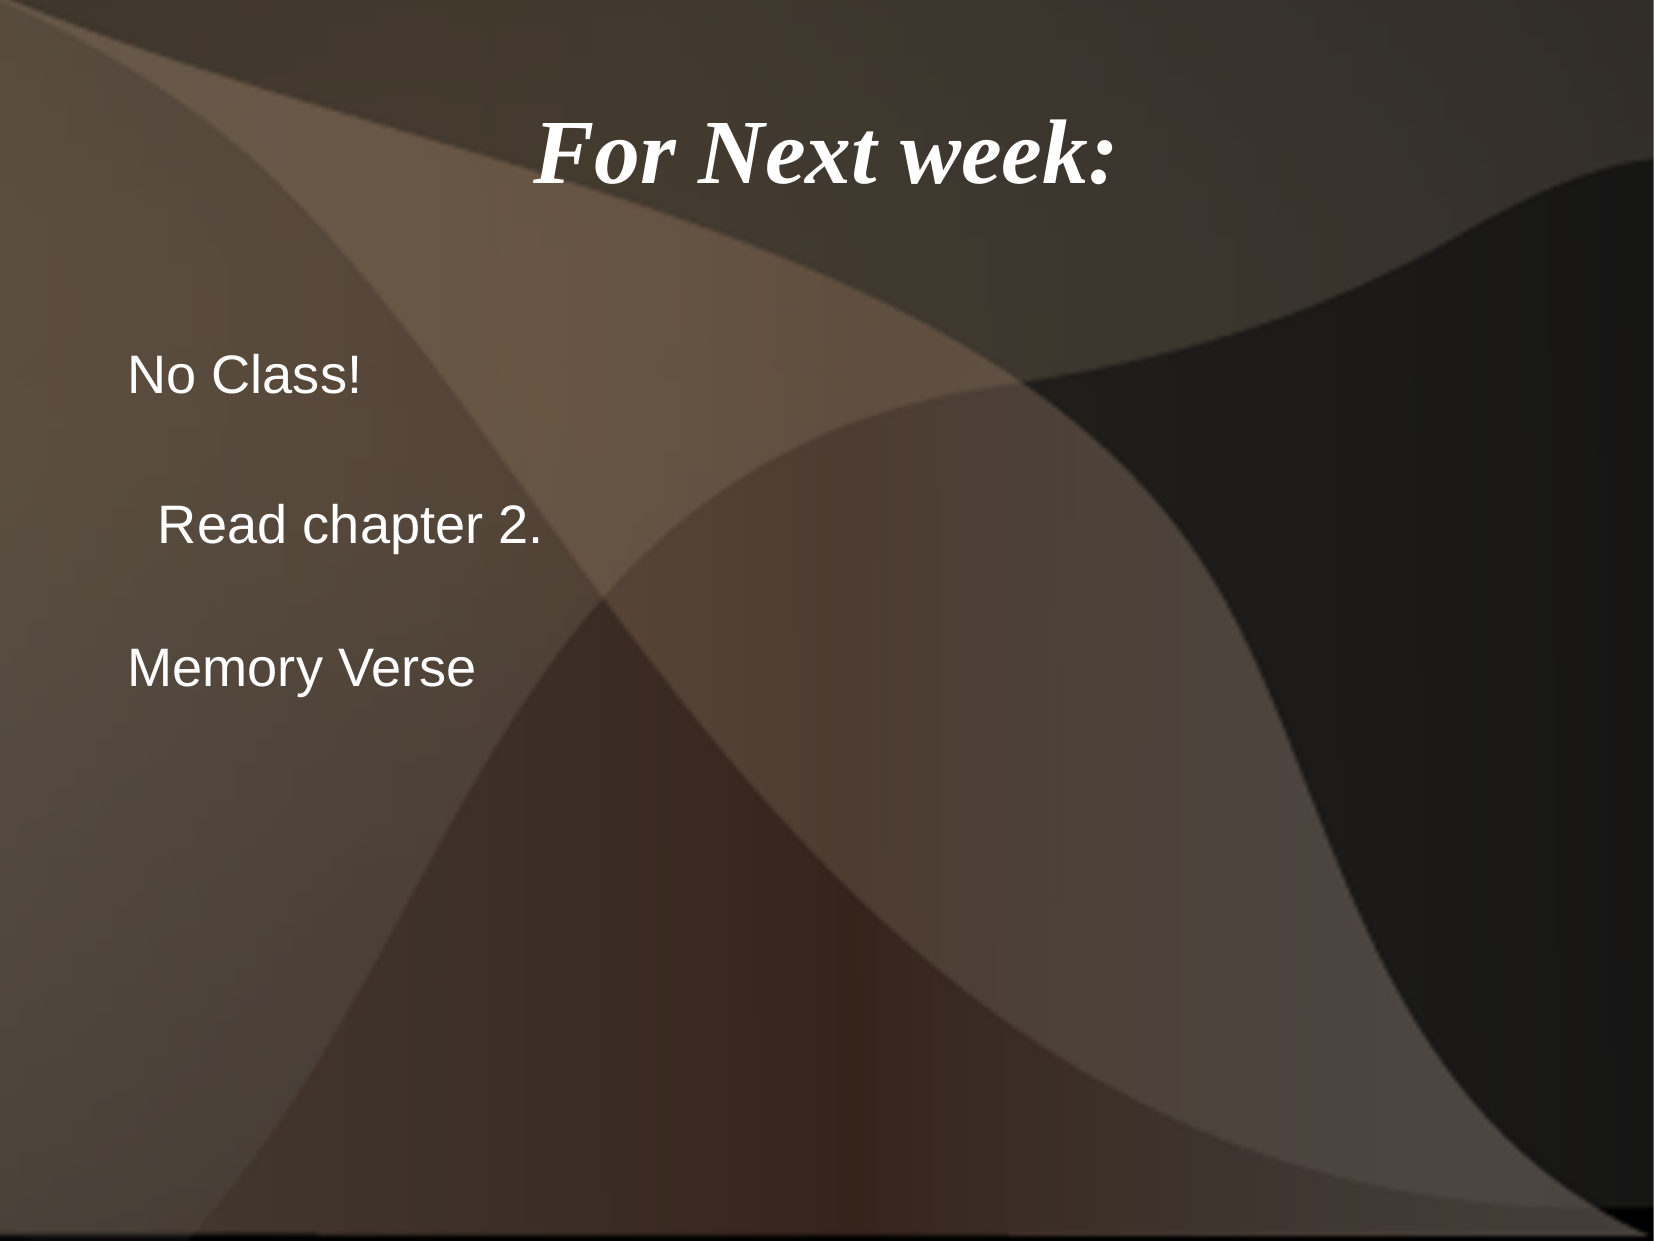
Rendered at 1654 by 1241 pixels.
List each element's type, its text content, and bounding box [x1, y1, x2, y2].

text_box No Class! [112, 337, 378, 413]
text_box Read chapter 2. [143, 487, 560, 563]
text_box Memory Verse [112, 630, 493, 706]
picture [0, 0, 1654, 1241]
title For Next week: [82, 56, 1571, 250]
